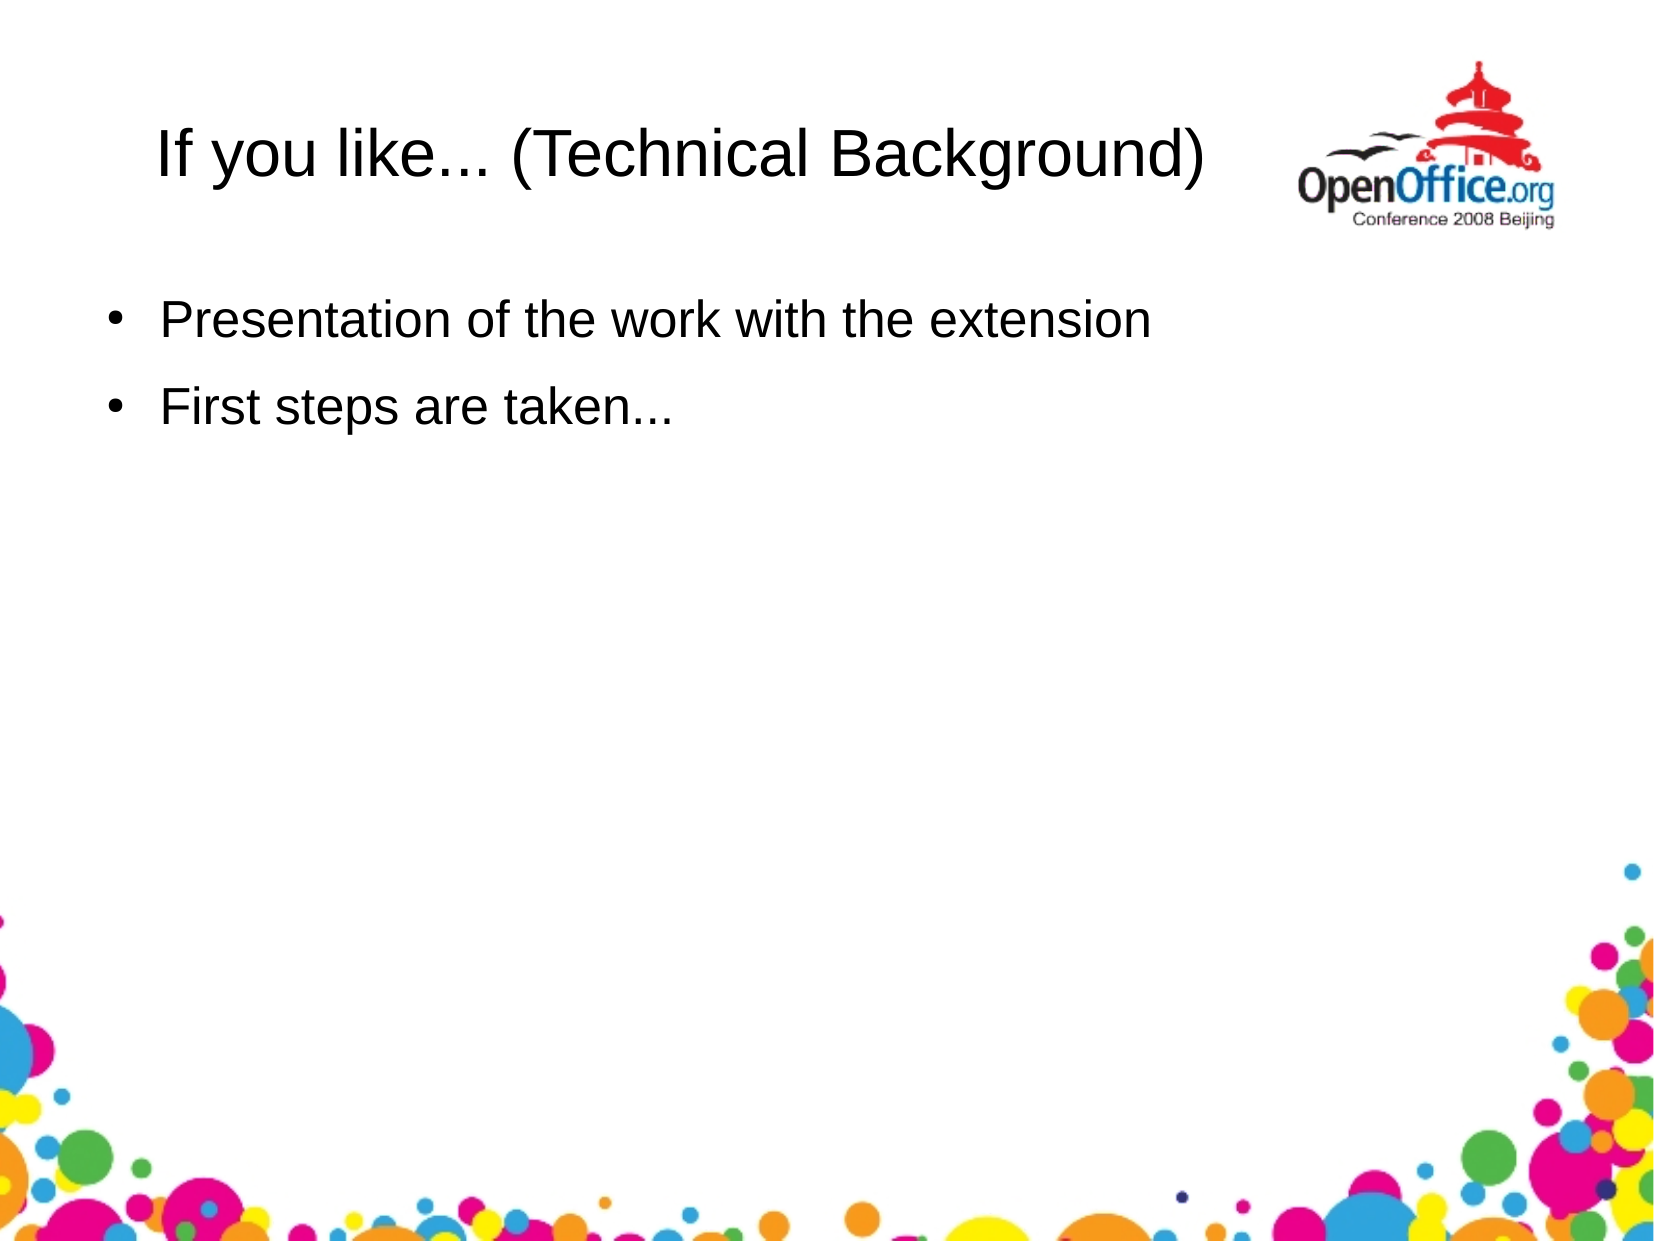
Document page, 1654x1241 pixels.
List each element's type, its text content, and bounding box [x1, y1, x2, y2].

picture [1285, 51, 1569, 250]
title If you like... (Technical Background) [82, 56, 1258, 250]
list Presentation of the work with the extension First steps are taken... [88, 290, 1577, 1094]
picture [0, 810, 1654, 1241]
